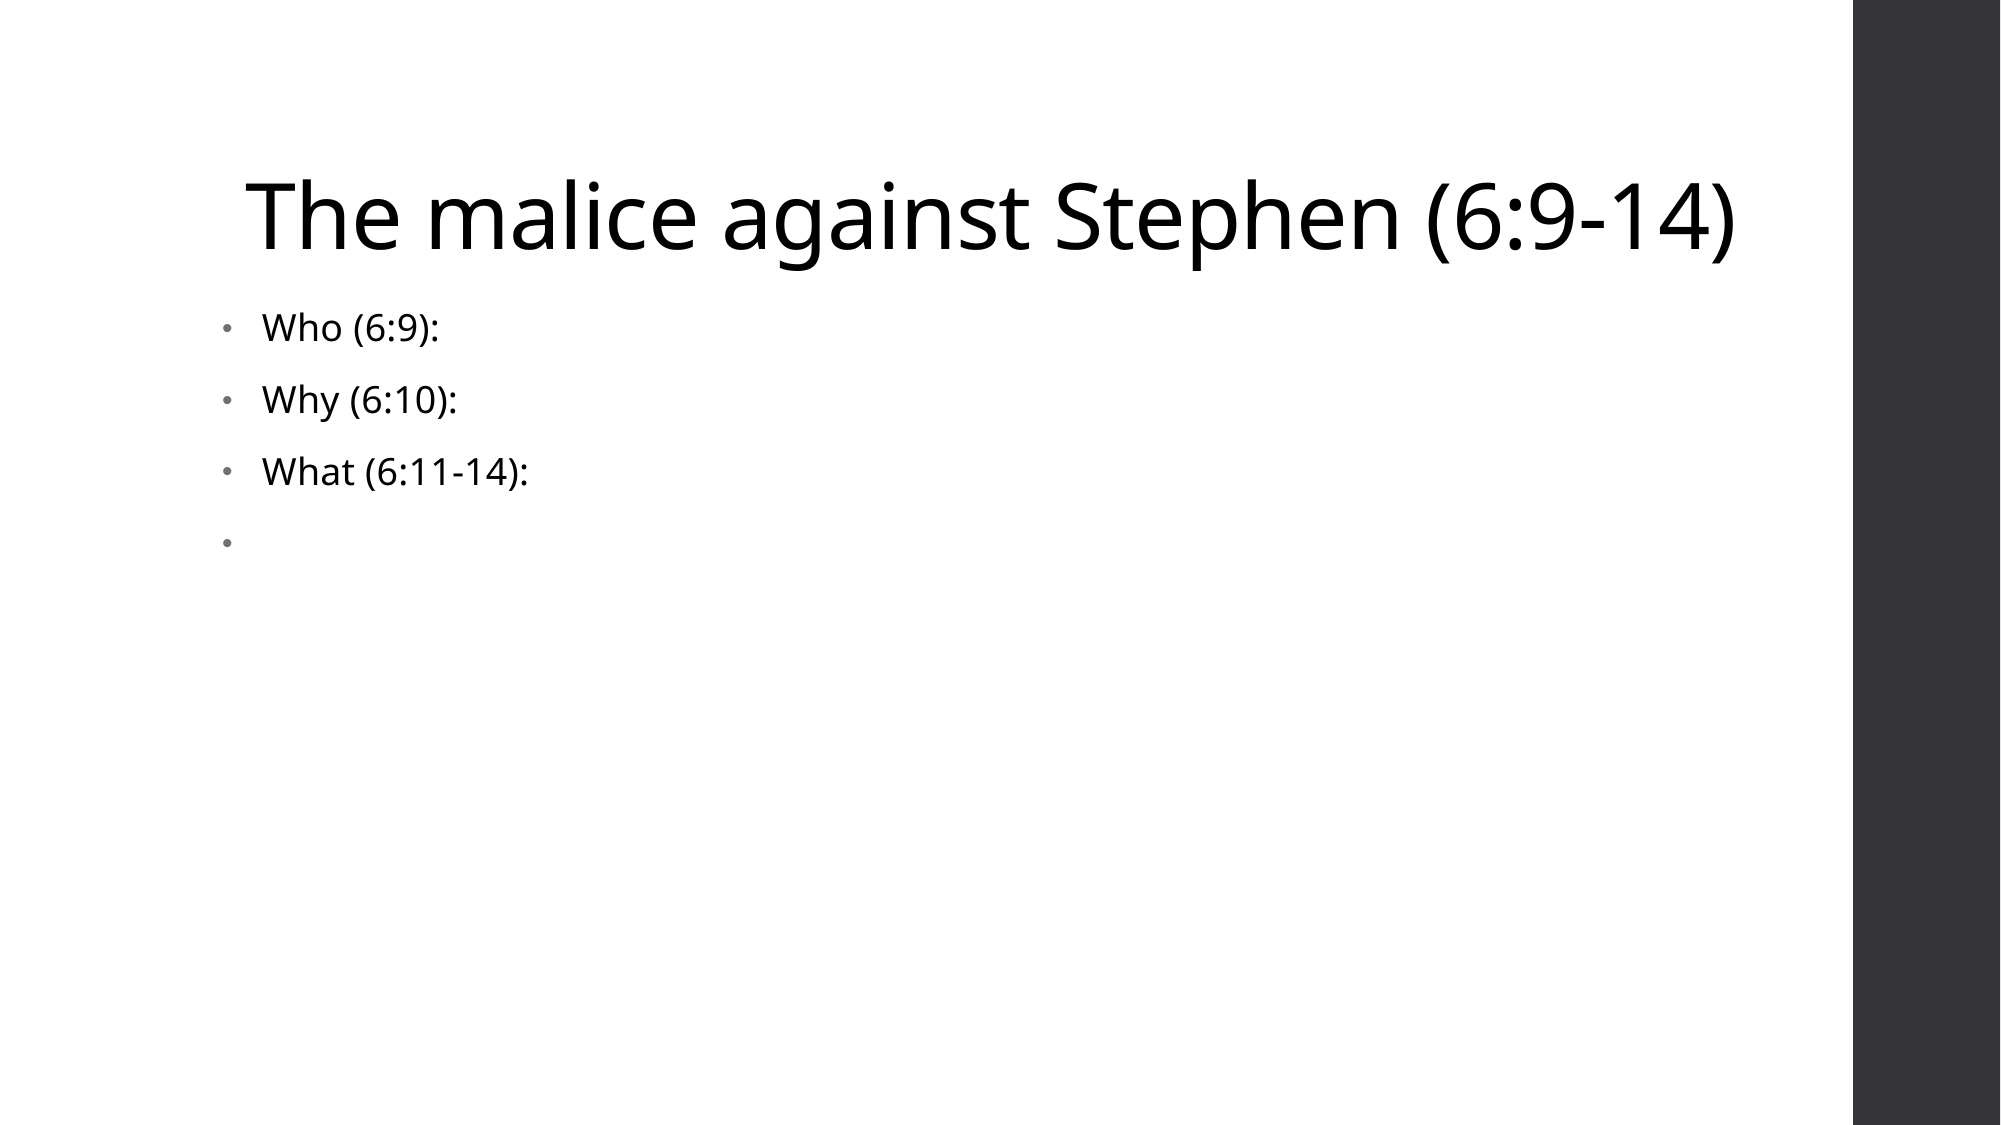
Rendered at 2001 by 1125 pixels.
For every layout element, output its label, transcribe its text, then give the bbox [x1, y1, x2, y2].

list Who (6:9): Why (6:10): What (6:11-14): [206, 299, 1617, 1014]
title The malice against Stephen (6:9-14) [206, 60, 1797, 278]
